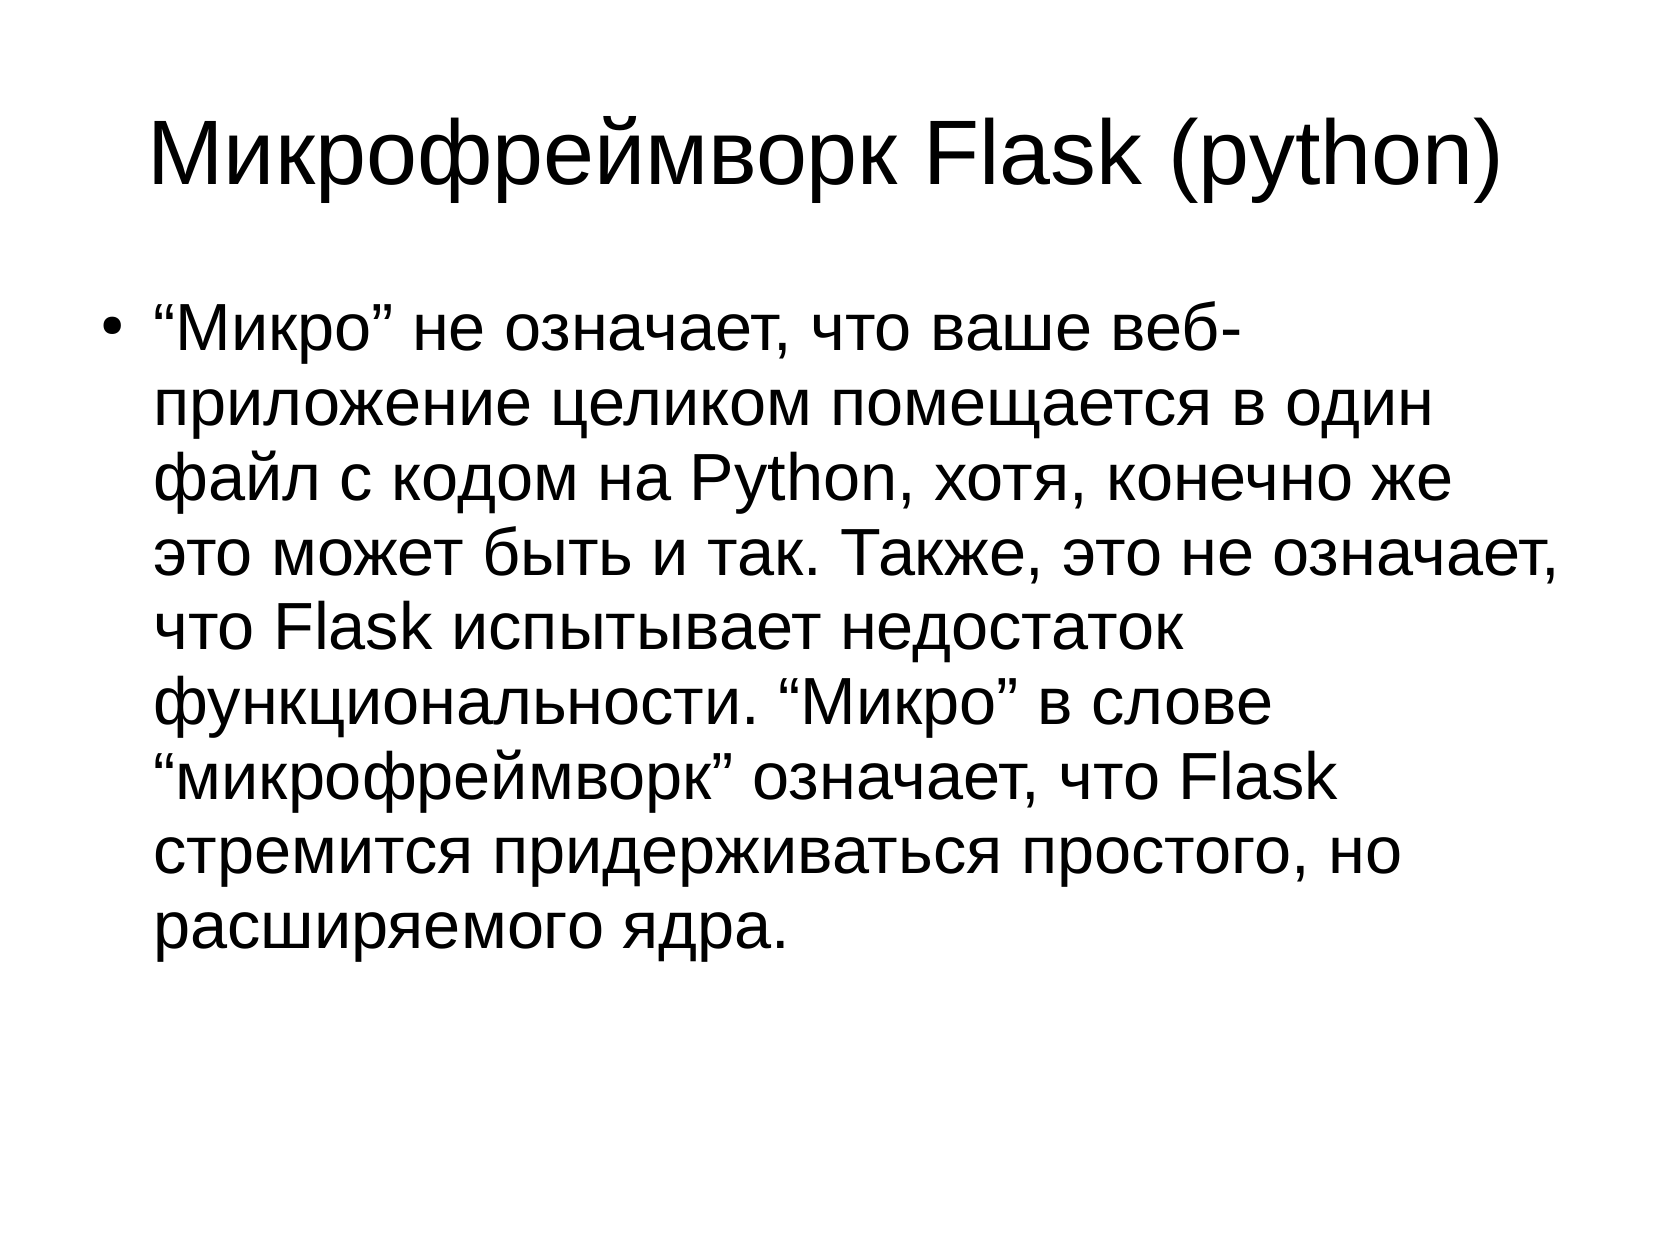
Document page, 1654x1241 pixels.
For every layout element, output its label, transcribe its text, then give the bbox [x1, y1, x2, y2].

title Микрофреймворк Flask (python) [82, 49, 1571, 257]
list “Микро” не означает, что ваше веб-приложение целиком помещается в один файл с кодом на Python, хотя, конечно же это может быть и так. Также, это не означает, что Flask испытывает недостаток функциональности. “Микро” в слове “микрофреймворк” означает, что Flask стремится придерживаться простого, но расширяемого ядра. [82, 290, 1571, 1010]
